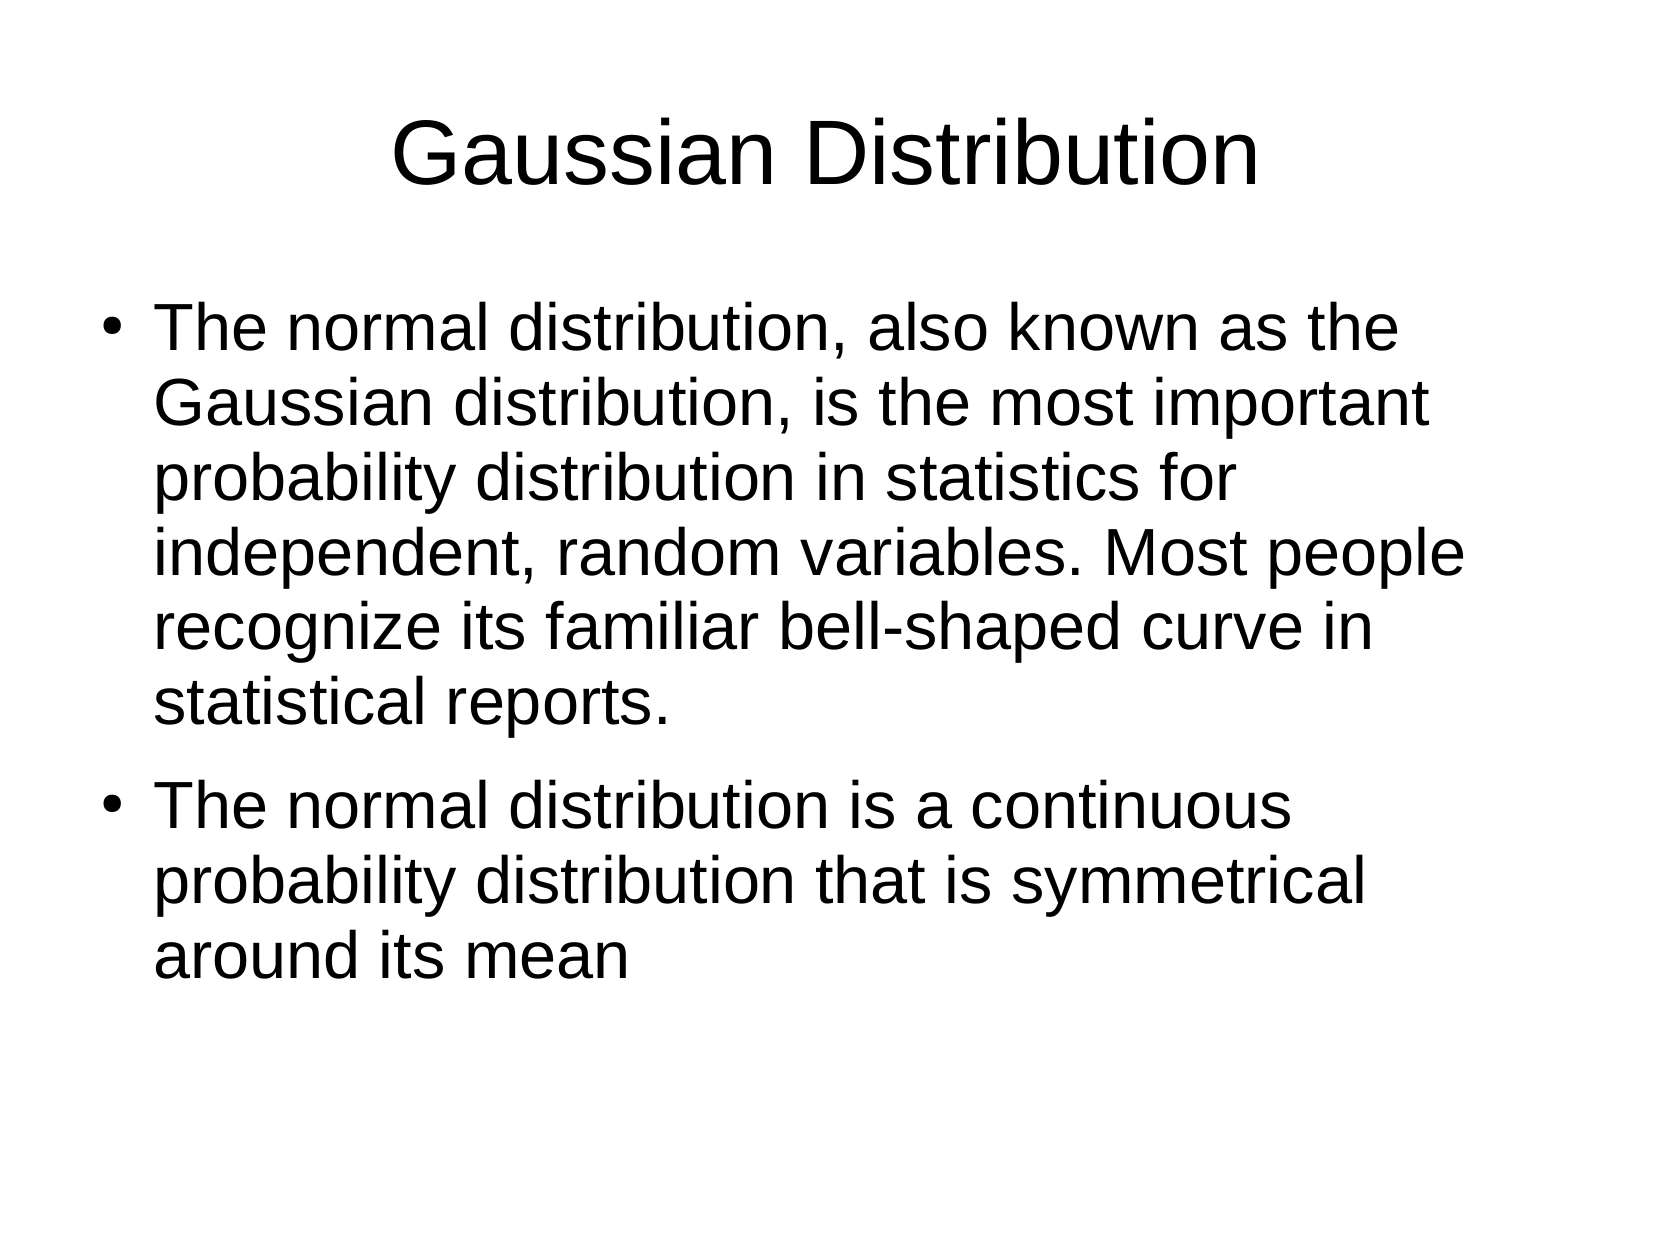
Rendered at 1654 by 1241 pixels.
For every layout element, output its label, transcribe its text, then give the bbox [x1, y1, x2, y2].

list The normal distribution, also known as the Gaussian distribution, is the most important probability distribution in statistics for independent, random variables. Most people recognize its familiar bell-shaped curve in statistical reports. The normal distribution is a continuous probability distribution that is symmetrical around its mean [82, 290, 1571, 1010]
title Gaussian Distribution [82, 49, 1571, 257]
